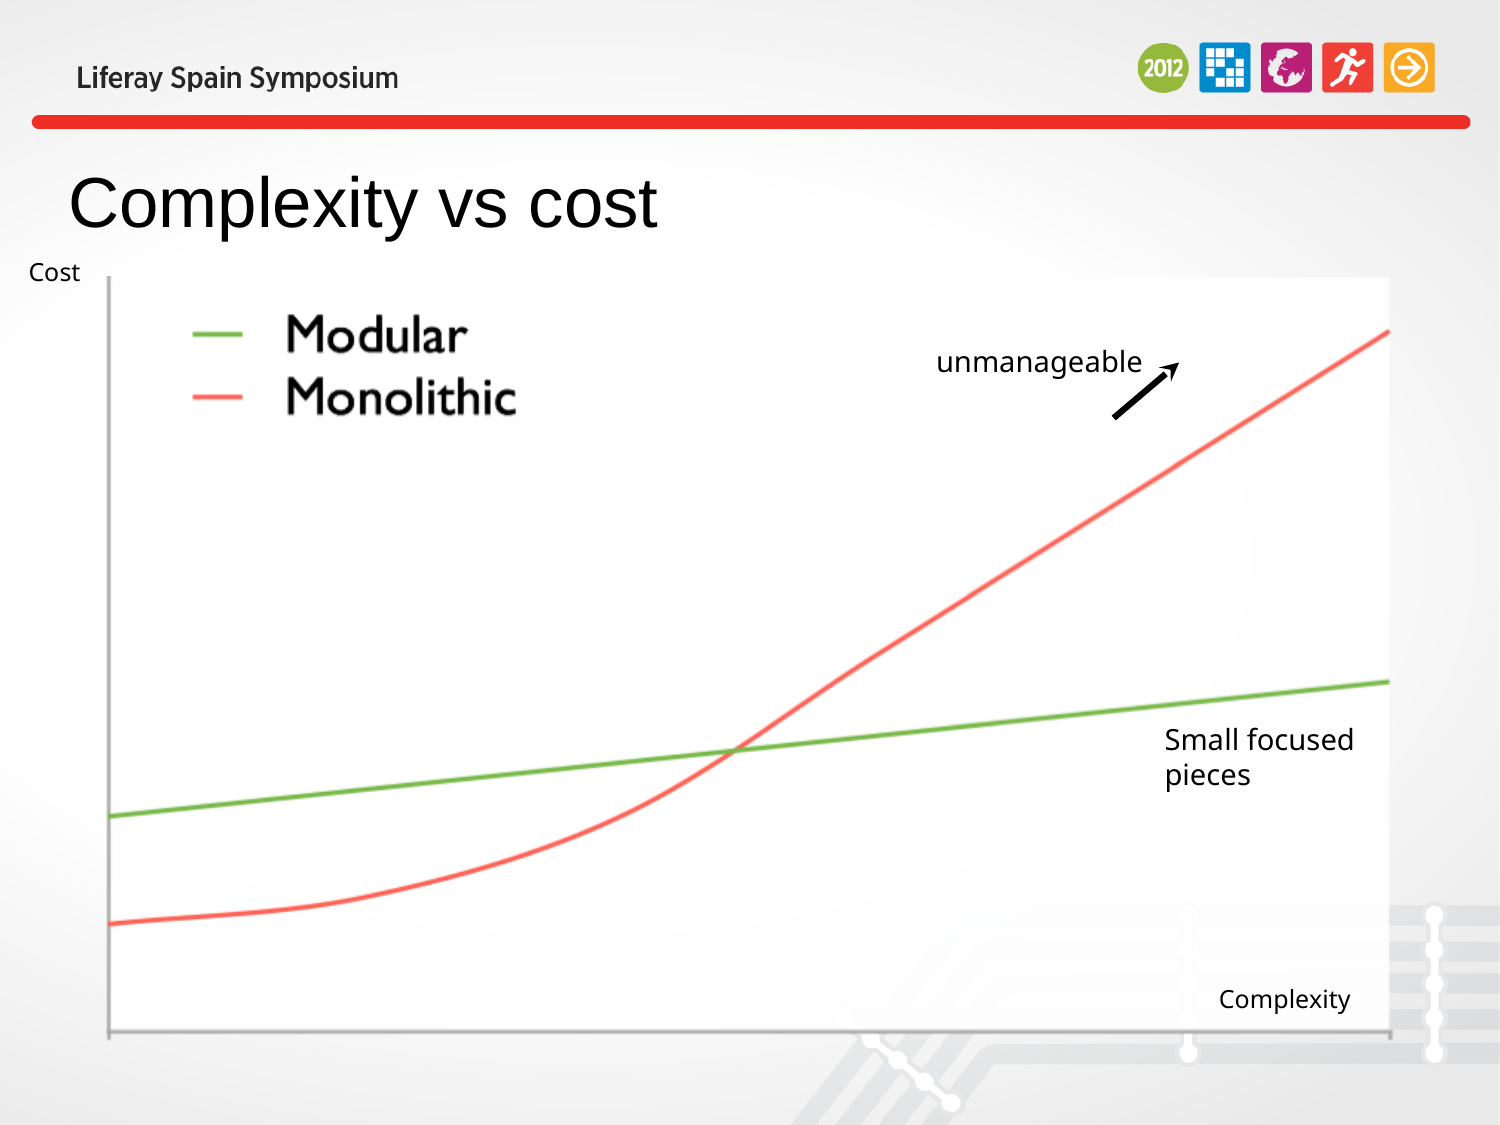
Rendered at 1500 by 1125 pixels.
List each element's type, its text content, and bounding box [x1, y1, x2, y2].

chart [105, 276, 1402, 1050]
text_box Cost [28, 256, 81, 287]
text_box Small focused pieces [1164, 720, 1356, 791]
title Complexity vs cost [62, 149, 1025, 301]
text_box Complexity [1218, 983, 1352, 1014]
picture [0, 0, 1500, 1125]
text_box unmanageable [936, 343, 1144, 379]
